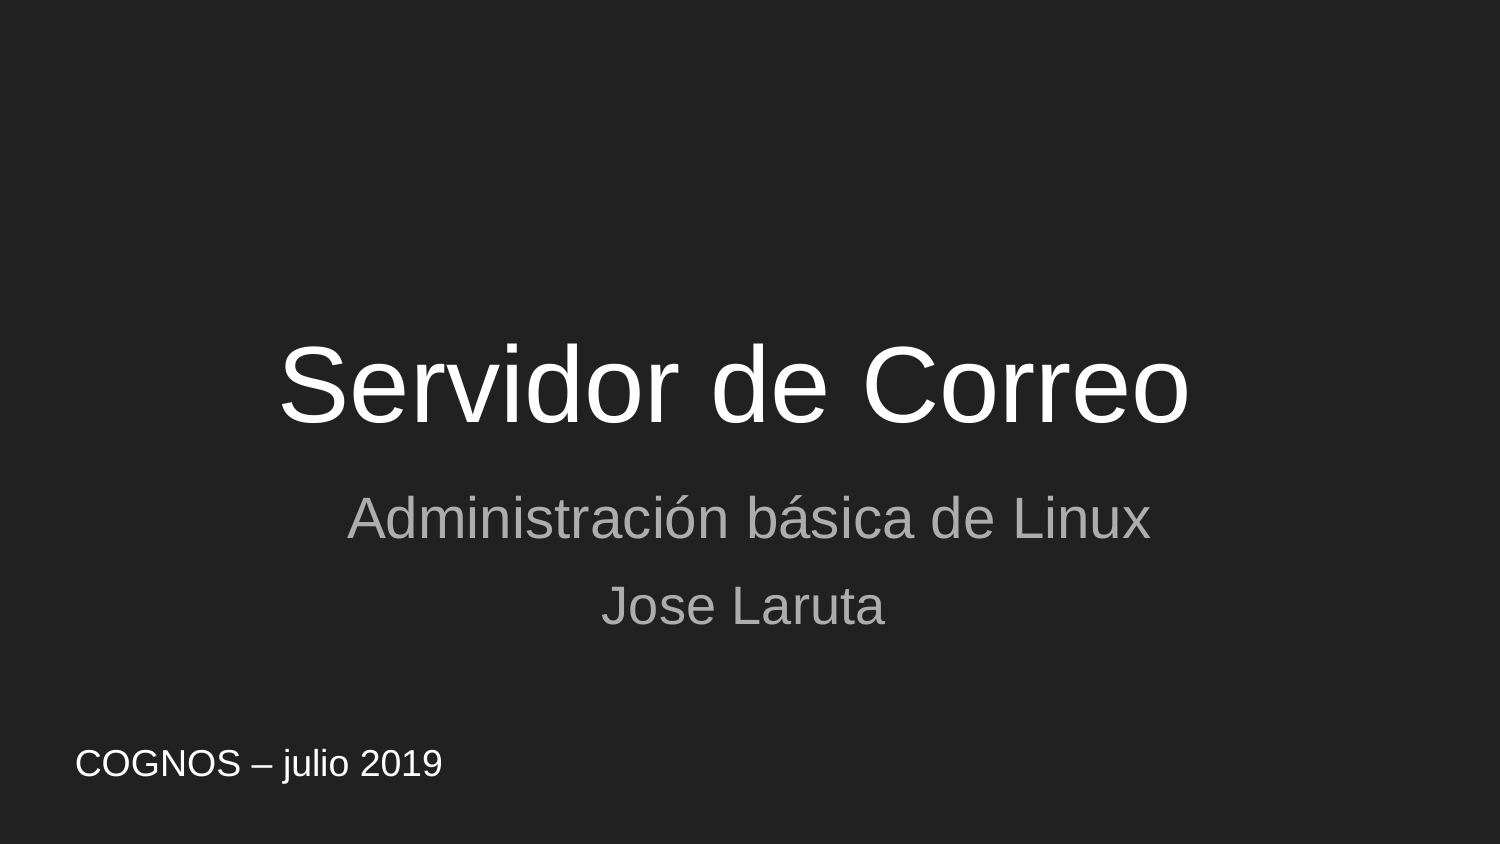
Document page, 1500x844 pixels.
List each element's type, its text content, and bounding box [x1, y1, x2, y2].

text_box Jose Laruta [45, 555, 1443, 685]
title Servidor de Correo [51, 122, 1449, 459]
subtitle Administración básica de Linux [51, 464, 1449, 595]
text_box COGNOS – julio 2019 [60, 735, 1441, 792]
